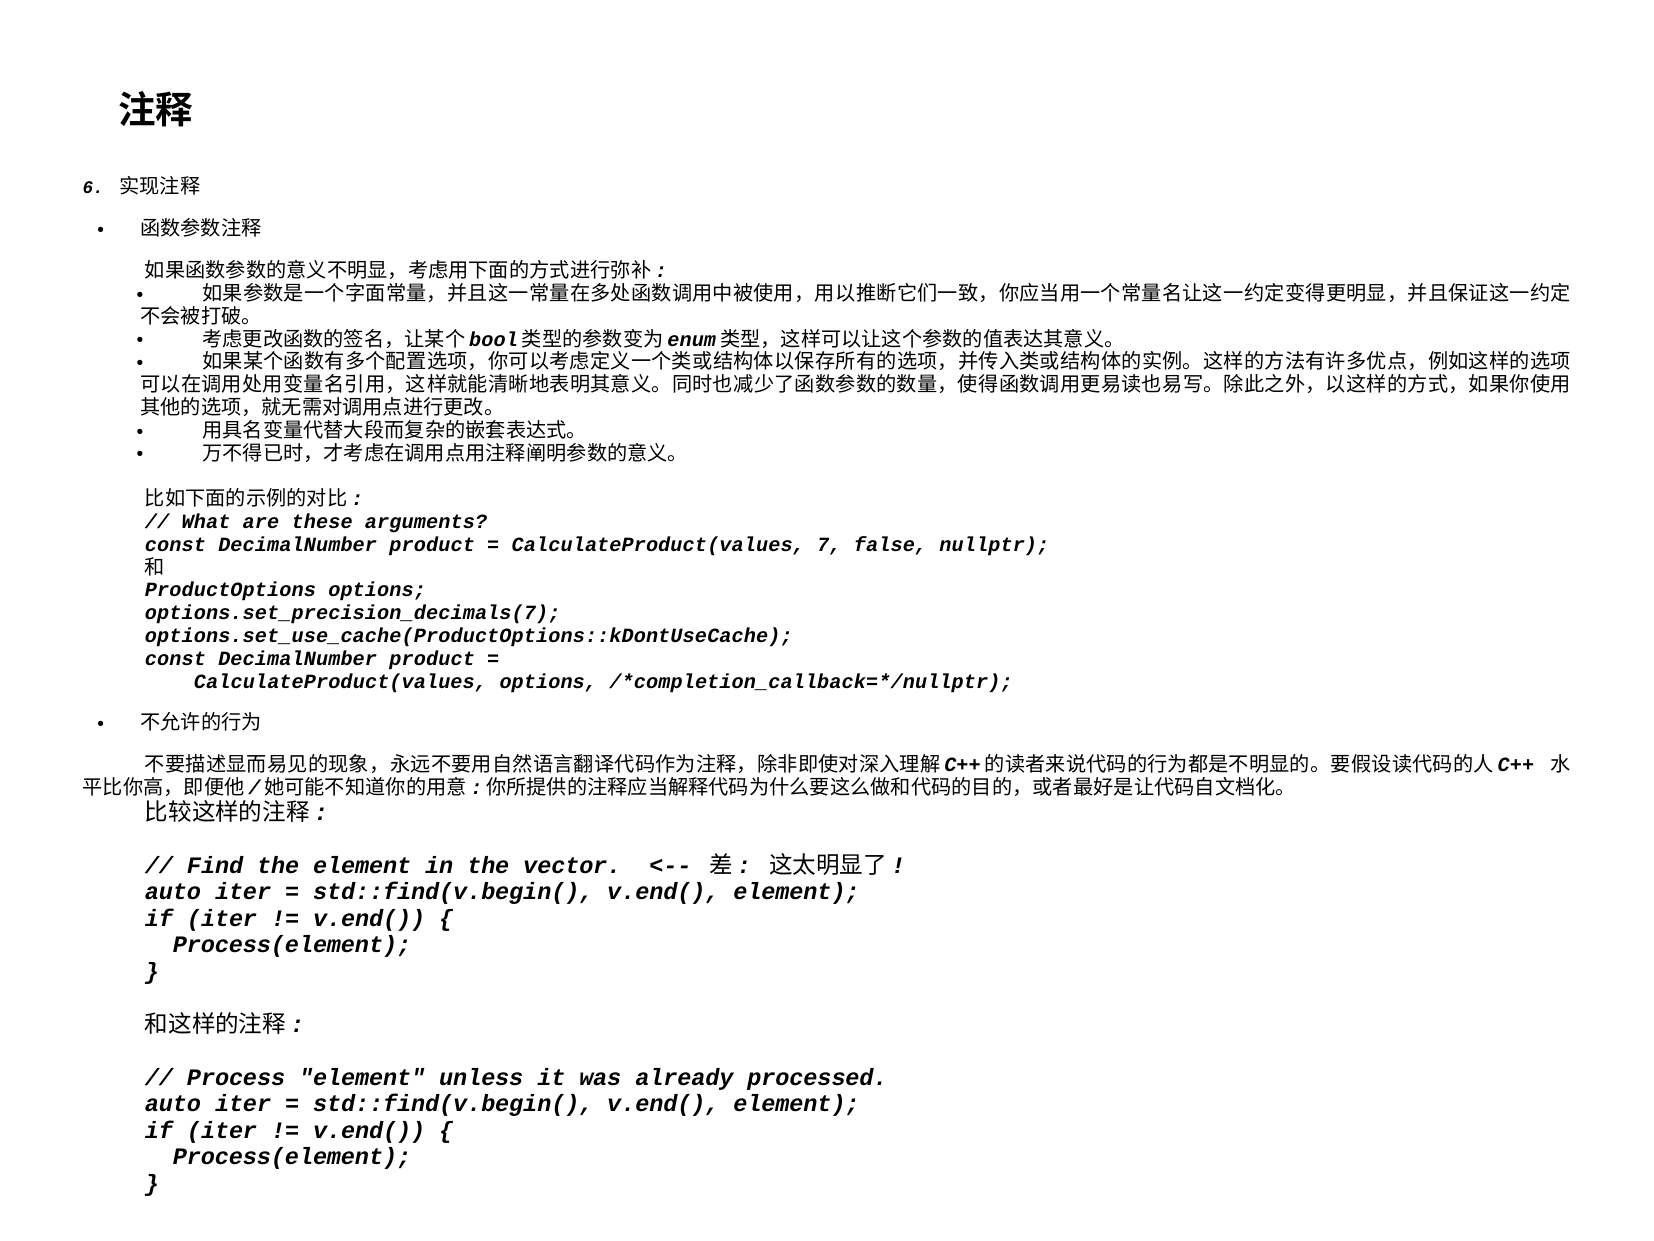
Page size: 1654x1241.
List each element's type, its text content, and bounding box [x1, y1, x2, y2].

list 6. 实现注释 函数参数注释 如果函数参数的意义不明显，考虑用下面的方式进行弥补: 如果参数是一个字面常量，并且这一常量在多处函数调用中被使用，用以推断它们一致，你应当用一个常量名让这一约定变得更明显，并且保证这一约定不会被打破。 考虑更改函数的签名，让某个bool类型的参数变为enum类型，这样可以让这个参数的值表达其意义。 如果某个函数有多个配置选项，你可以考虑定义一个类或结构体以保存所有的选项，并传入类或结构体的实例。这样的方法有许多优点，例如这样的选项可以在调用处用变量名引用，这样就能清晰地表明其意义。同时也减少了函数参数的数量，使得函数调用更易读也易写。除此之外，以这样的方式，如果你使用其他的选项，就无需对调用点进行更改。 用具名变量代替大段而复杂的嵌套表达式。 万不得已时，才考虑在调用点用注释阐明参数的意义。 比如下面的示例的对比: // What are these arguments? const DecimalNumber product = CalculateProduct(values, 7, false, nullptr); 和 ProductOptions options; options.set_precision_decimals(7); options.set_use_cache(ProductOptions::kDontUseCache); const DecimalNumber product = CalculateProduct(values, options, /*completion_callback=*/nullptr); 不允许的行为 不要描述显而易见的现象，永远不要用自然语言翻译代码作为注释，除非即使对深入理解C++的读者来说代码的行为都是不明显的。要假设读代码的人C++ 水平比你高，即便他/她可能不知道你的用意:你所提供的注释应当解释代码为什么要这么做和代码的目的，或者最好是让代码自文档化。 比较这样的注释: // Find the element in the vector. <-- 差: 这太明显了! auto iter = std::find(v.begin(), v.end(), element); if (iter != v.end()) { Process(element); } 和这样的注释: // Process "element" unless it was already processed. auto iter = std::find(v.begin(), v.end(), element); if (iter != v.end()) { Process(element); } [82, 177, 1571, 1205]
title 注释 [82, 49, 485, 166]
